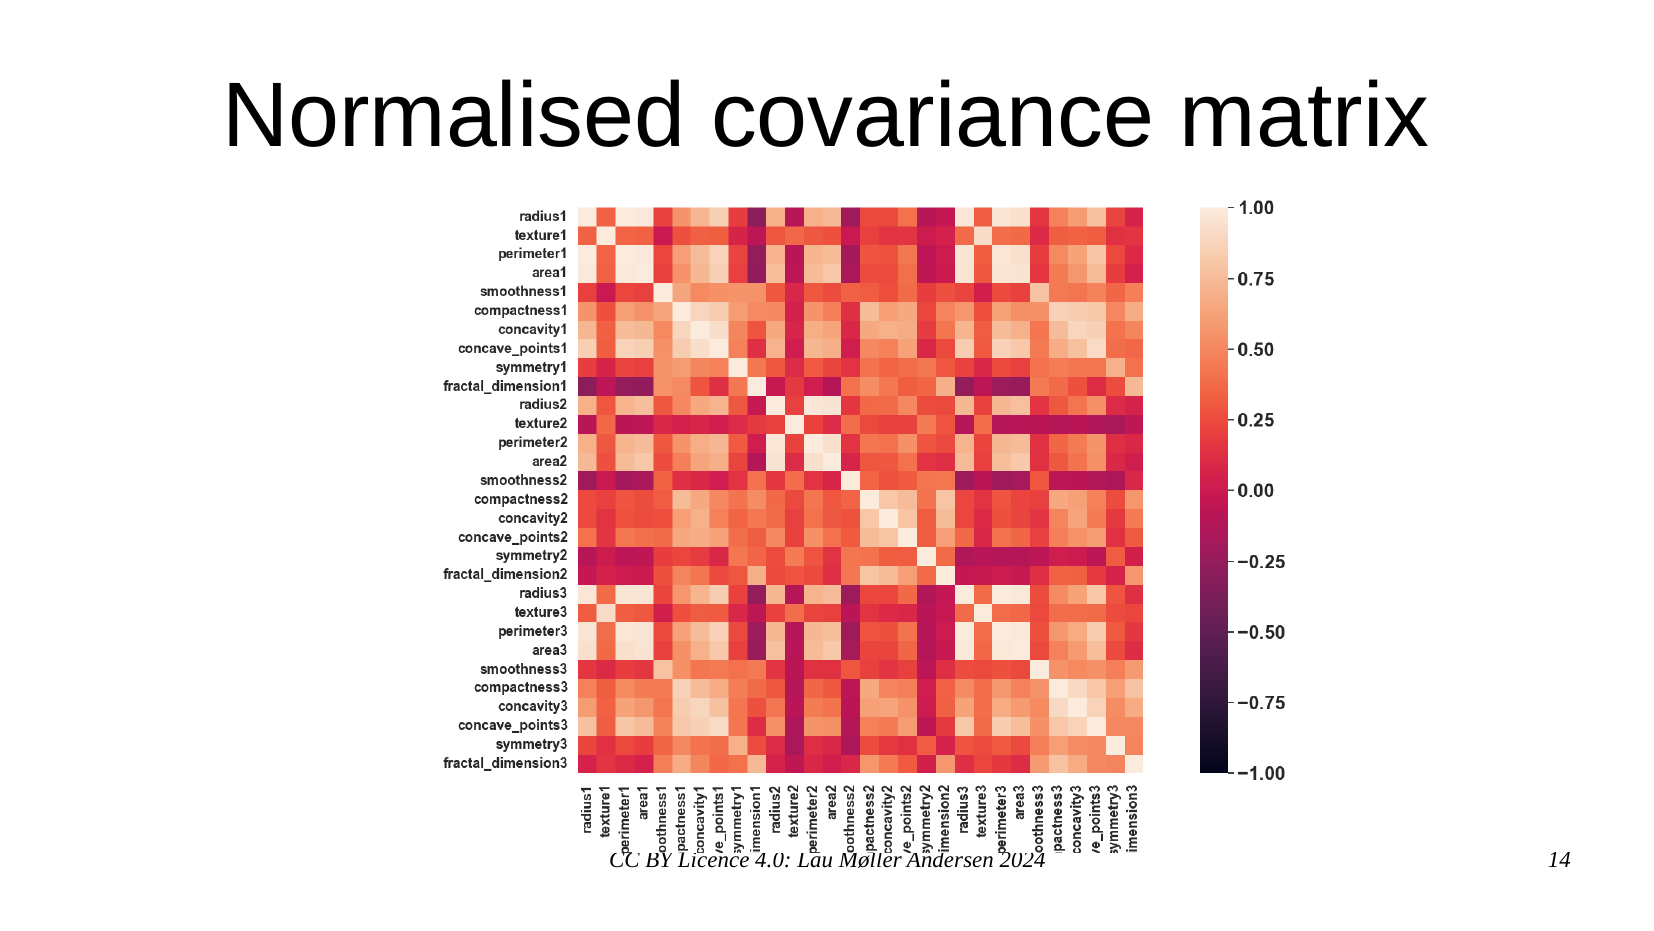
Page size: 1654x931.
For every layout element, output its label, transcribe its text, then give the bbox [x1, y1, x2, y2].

title Normalised covariance matrix [82, 37, 1571, 193]
picture [425, 179, 1288, 853]
